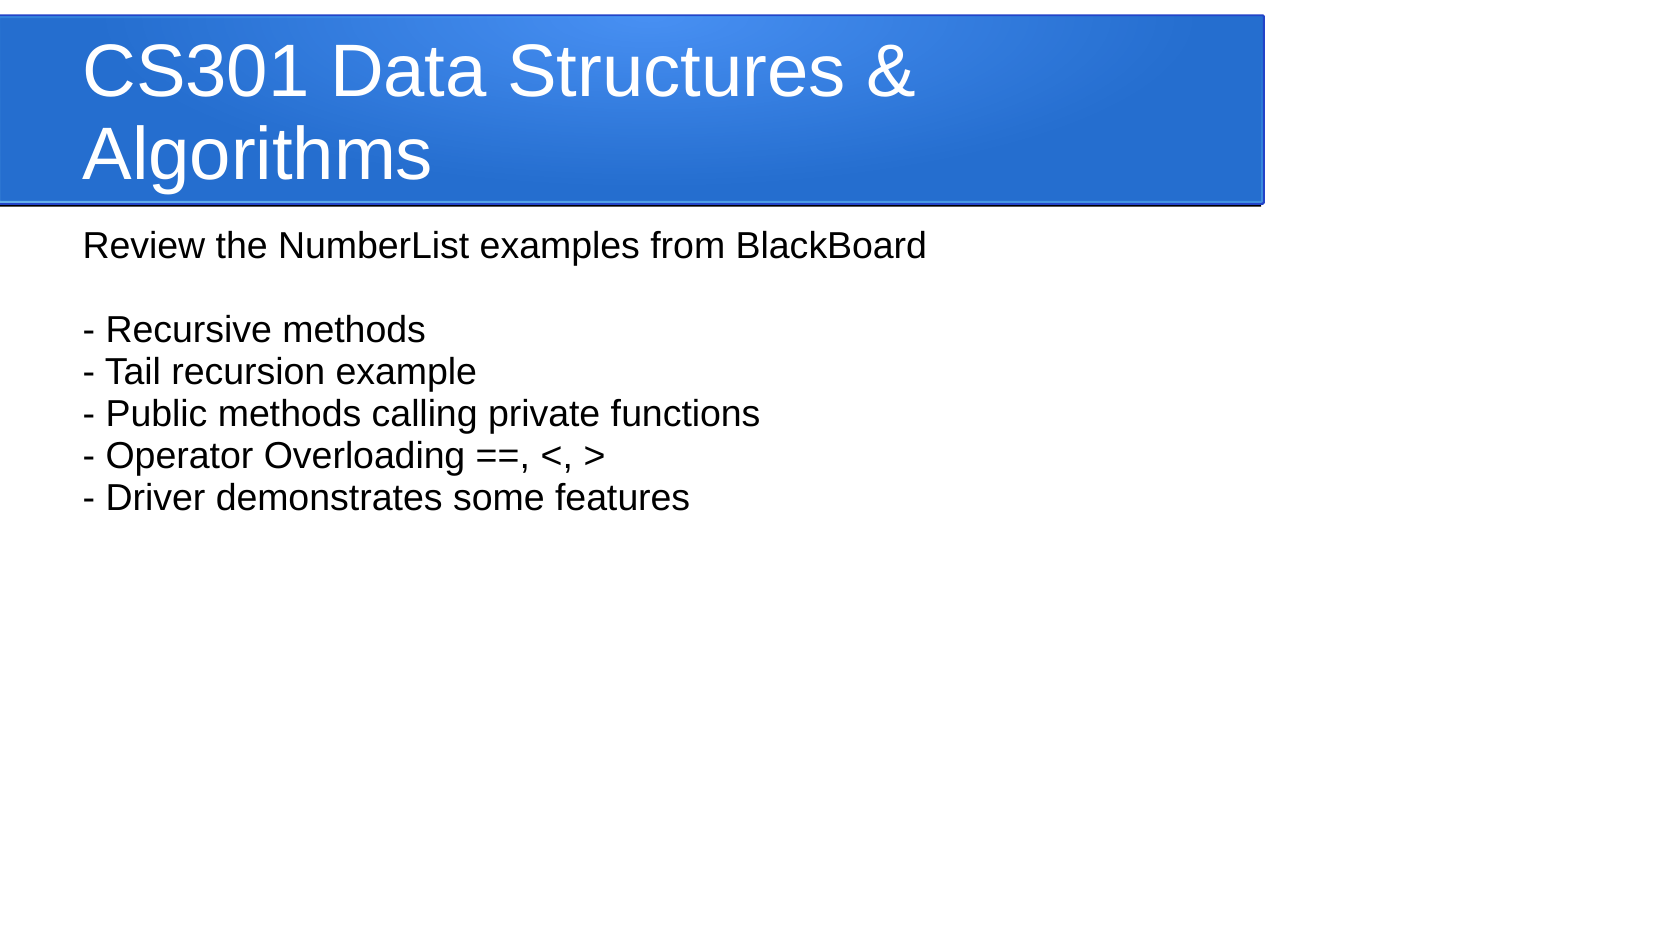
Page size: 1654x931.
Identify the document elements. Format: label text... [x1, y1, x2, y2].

title CS301 Data Structures & Algorithms [82, 29, 1235, 196]
subtitle Review the NumberList examples from BlackBoard - Recursive methods - Tail recursion example - Public methods calling private functions - Operator Overloading ==, <, > - Driver demonstrates some features [82, 224, 1006, 746]
